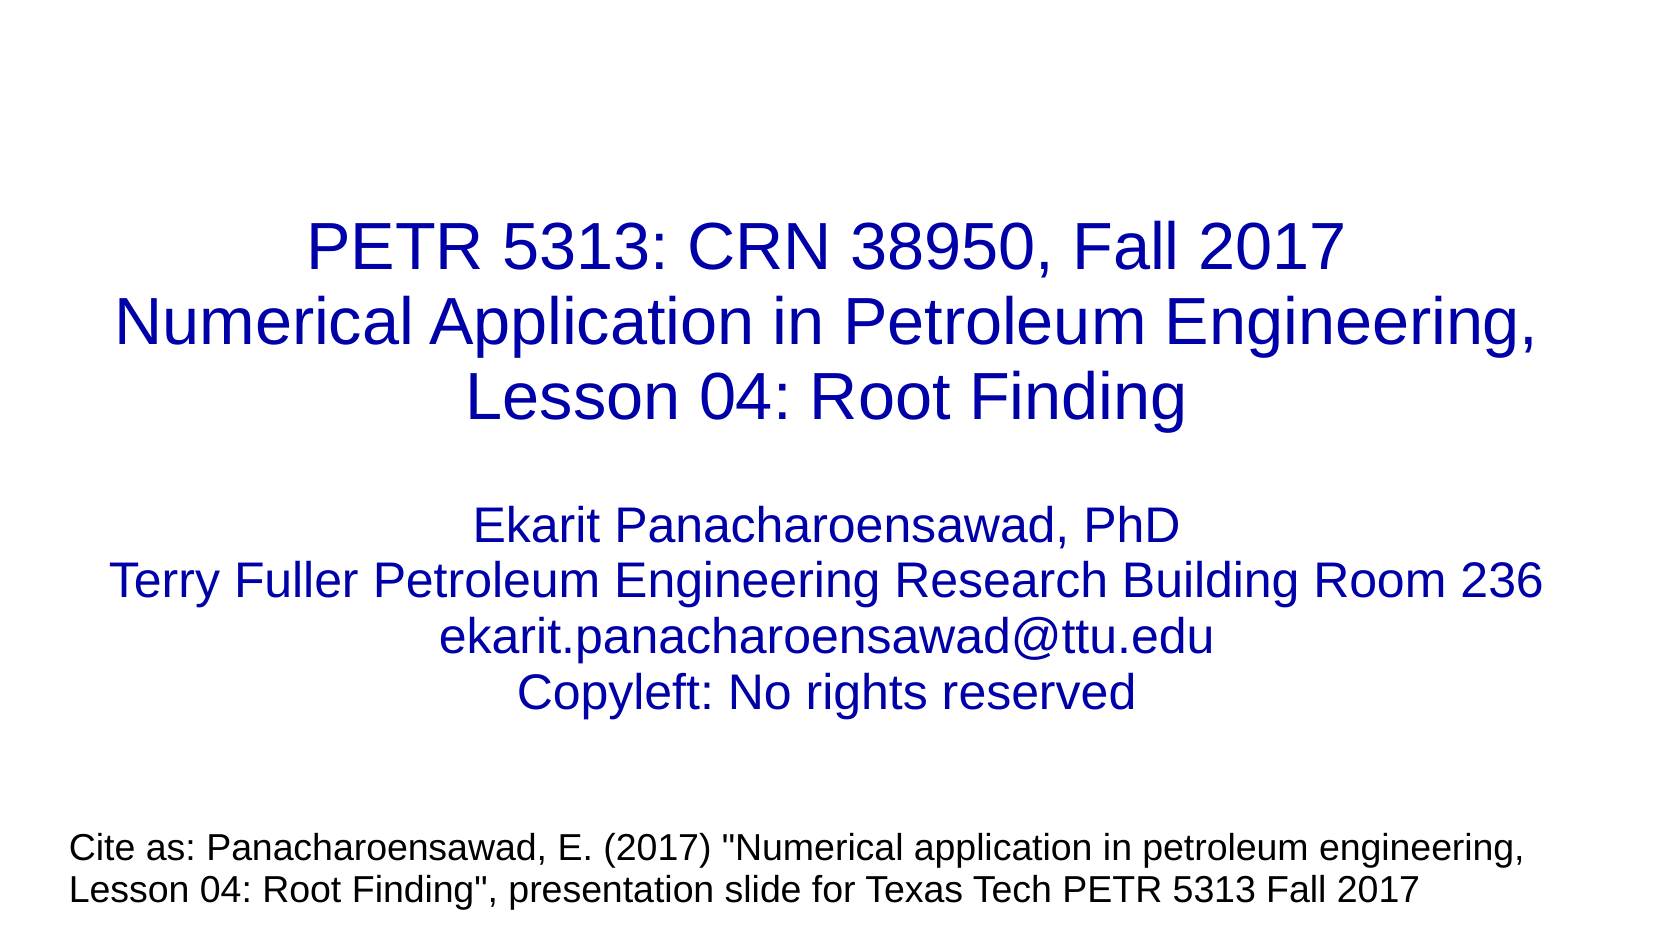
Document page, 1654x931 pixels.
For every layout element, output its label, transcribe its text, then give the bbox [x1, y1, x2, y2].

title Ekarit Panacharoensawad, PhD Terry Fuller Petroleum Engineering Research Building Room 236 ekarit.panacharoensawad@ttu.edu Copyleft: No rights reserved [28, 496, 1626, 721]
text_box Cite as: Panacharoensawad, E. (2017) "Numerical application in petroleum engineering, Lesson 04: Root Finding", presentation slide for Texas Tech PETR 5313 Fall 2017 [54, 819, 1600, 917]
title PETR 5313: CRN 38950, Fall 2017 Numerical Application in Petroleum Engineering, Lesson 04: Root Finding [28, 210, 1626, 433]
